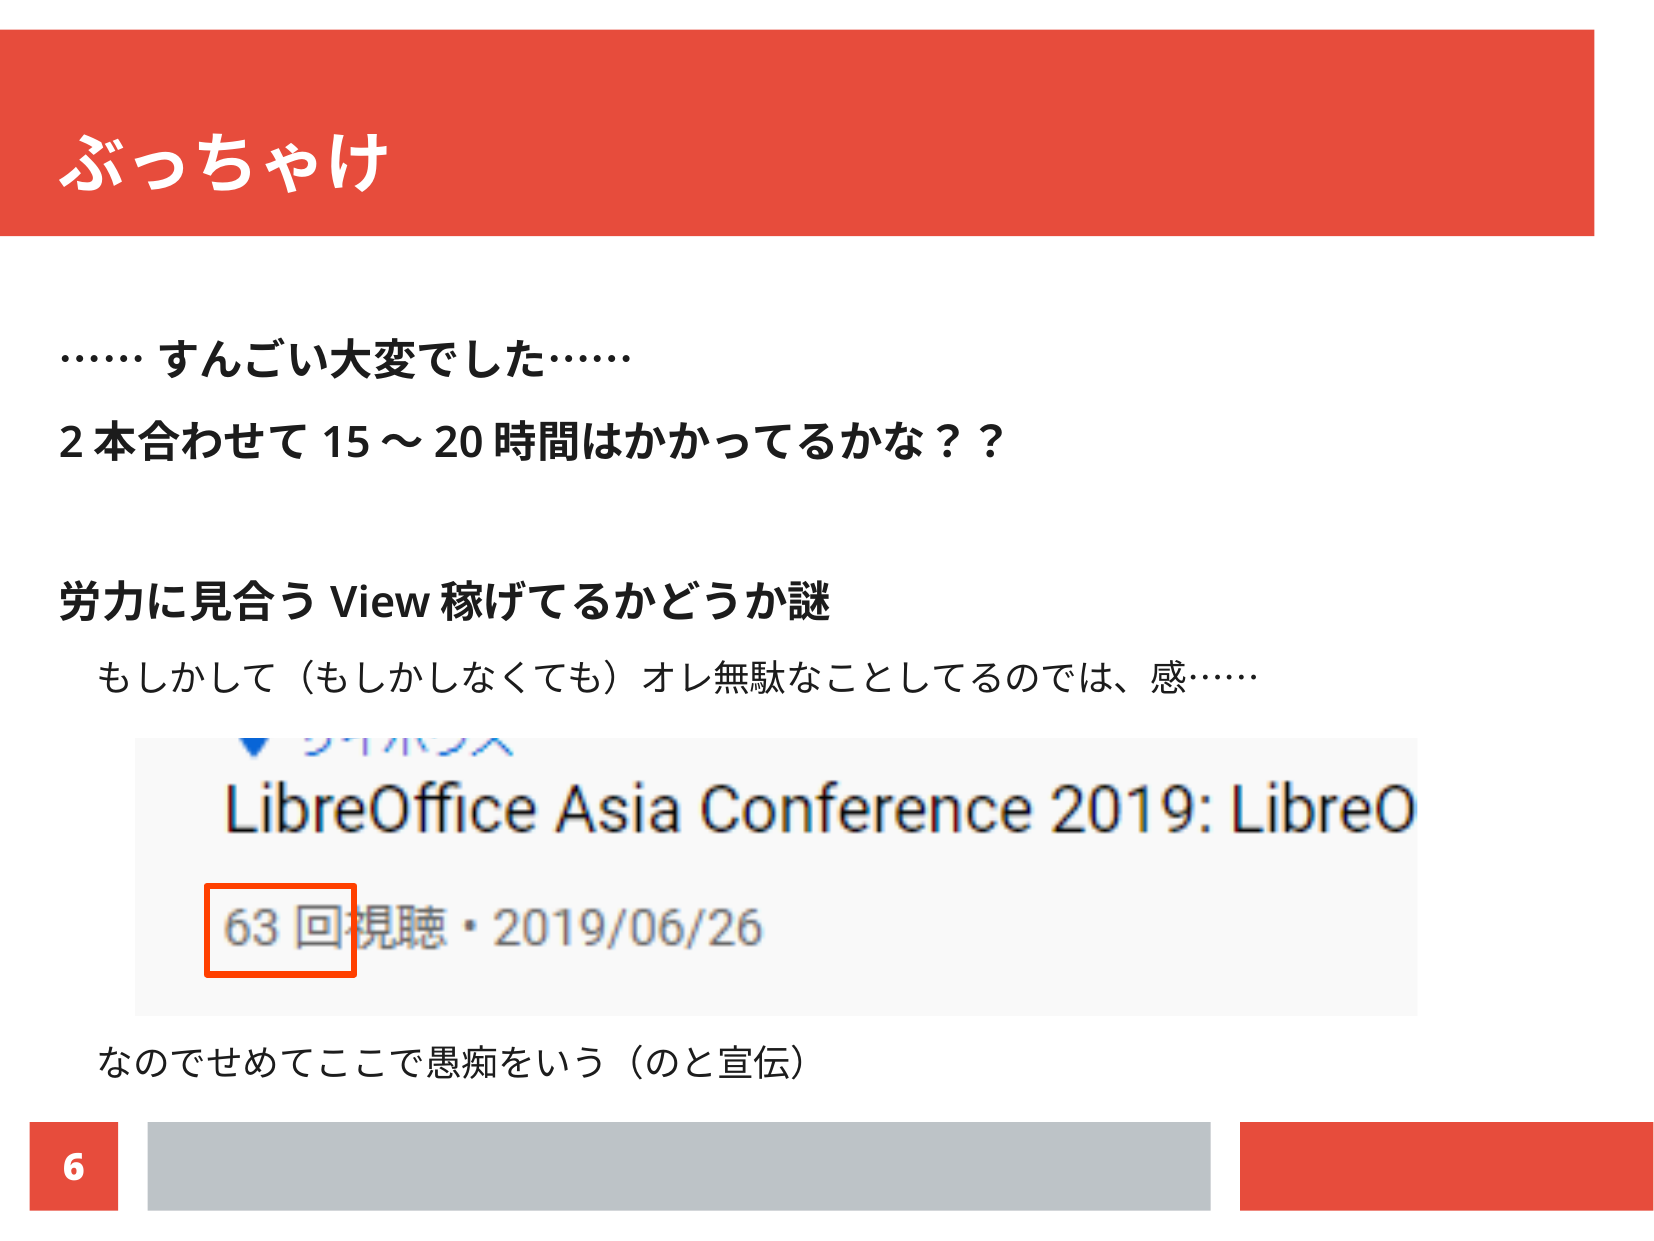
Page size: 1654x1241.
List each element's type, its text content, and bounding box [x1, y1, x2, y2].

list ……すんごい大変でした…… 2本合わせて15～20時間はかかってるかな？？ 労力に見合うView稼げてるかどうか謎 もしかして（もしかしなくても）オレ無駄なことしてるのでは、感…… なのでせめてここで愚痴をいう（のと宣伝） [59, 324, 1565, 1093]
title ぶっちゃけ [59, 59, 1595, 207]
picture [135, 738, 1418, 1016]
